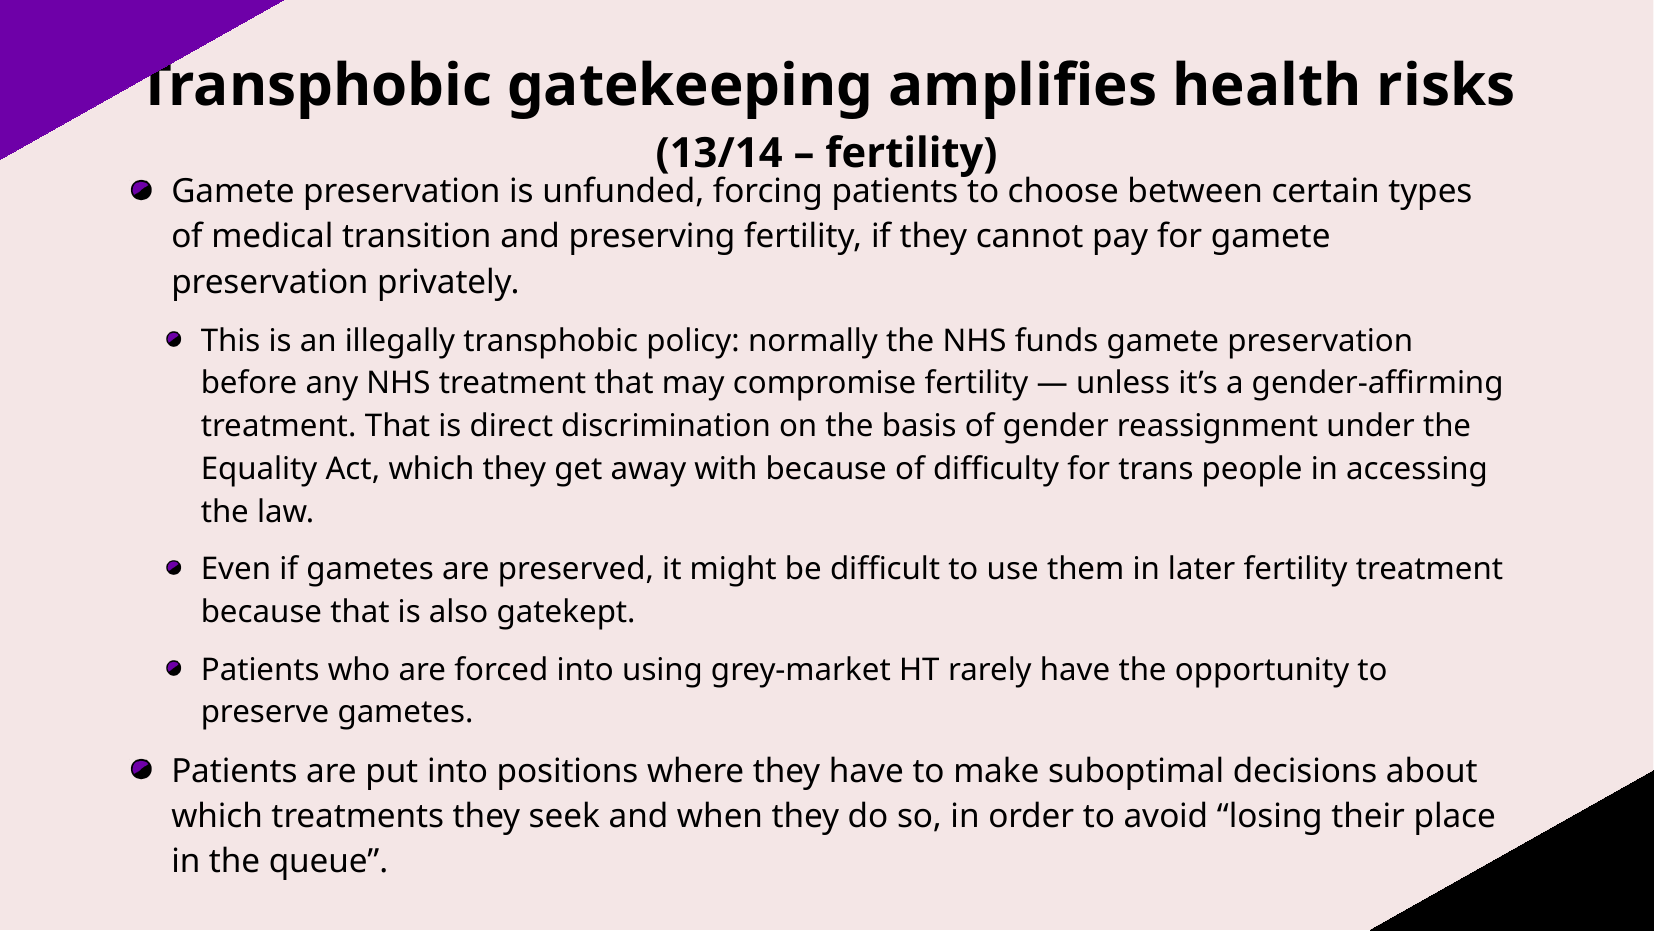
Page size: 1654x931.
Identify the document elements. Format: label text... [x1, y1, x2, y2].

picture [129, 178, 153, 202]
text_box [0, 0, 284, 160]
text_box [1370, 770, 1654, 931]
title Transphobic gatekeeping amplifies health risks (13/14 – fertility) [82, 35, 1571, 187]
subtitle Gamete preservation is unfunded, forcing patients to choose between certain types of medical transition and preserving fertility, if they cannot pay for gamete preservation privately. This is an illegally transphobic policy: normally the NHS funds gamete preservation before any NHS treatment that may compromise fertility — unless it’s a gender-affirming treatment. That is direct discrimination on the basis of gender reassignment under the Equality Act, which they get away with because of difficulty for trans people in accessing the law. Even if gametes are preserved, it might be difficult to use them in later fertility treatment because that is also gatekept. Patients who are forced into using grey-market HT rarely have the opportunity to preserve gametes. Patients are put into positions where they have to make suboptimal decisions about which treatments they seek and when they do so, in order to avoid “losing their place in the queue”. [129, 206, 1512, 843]
